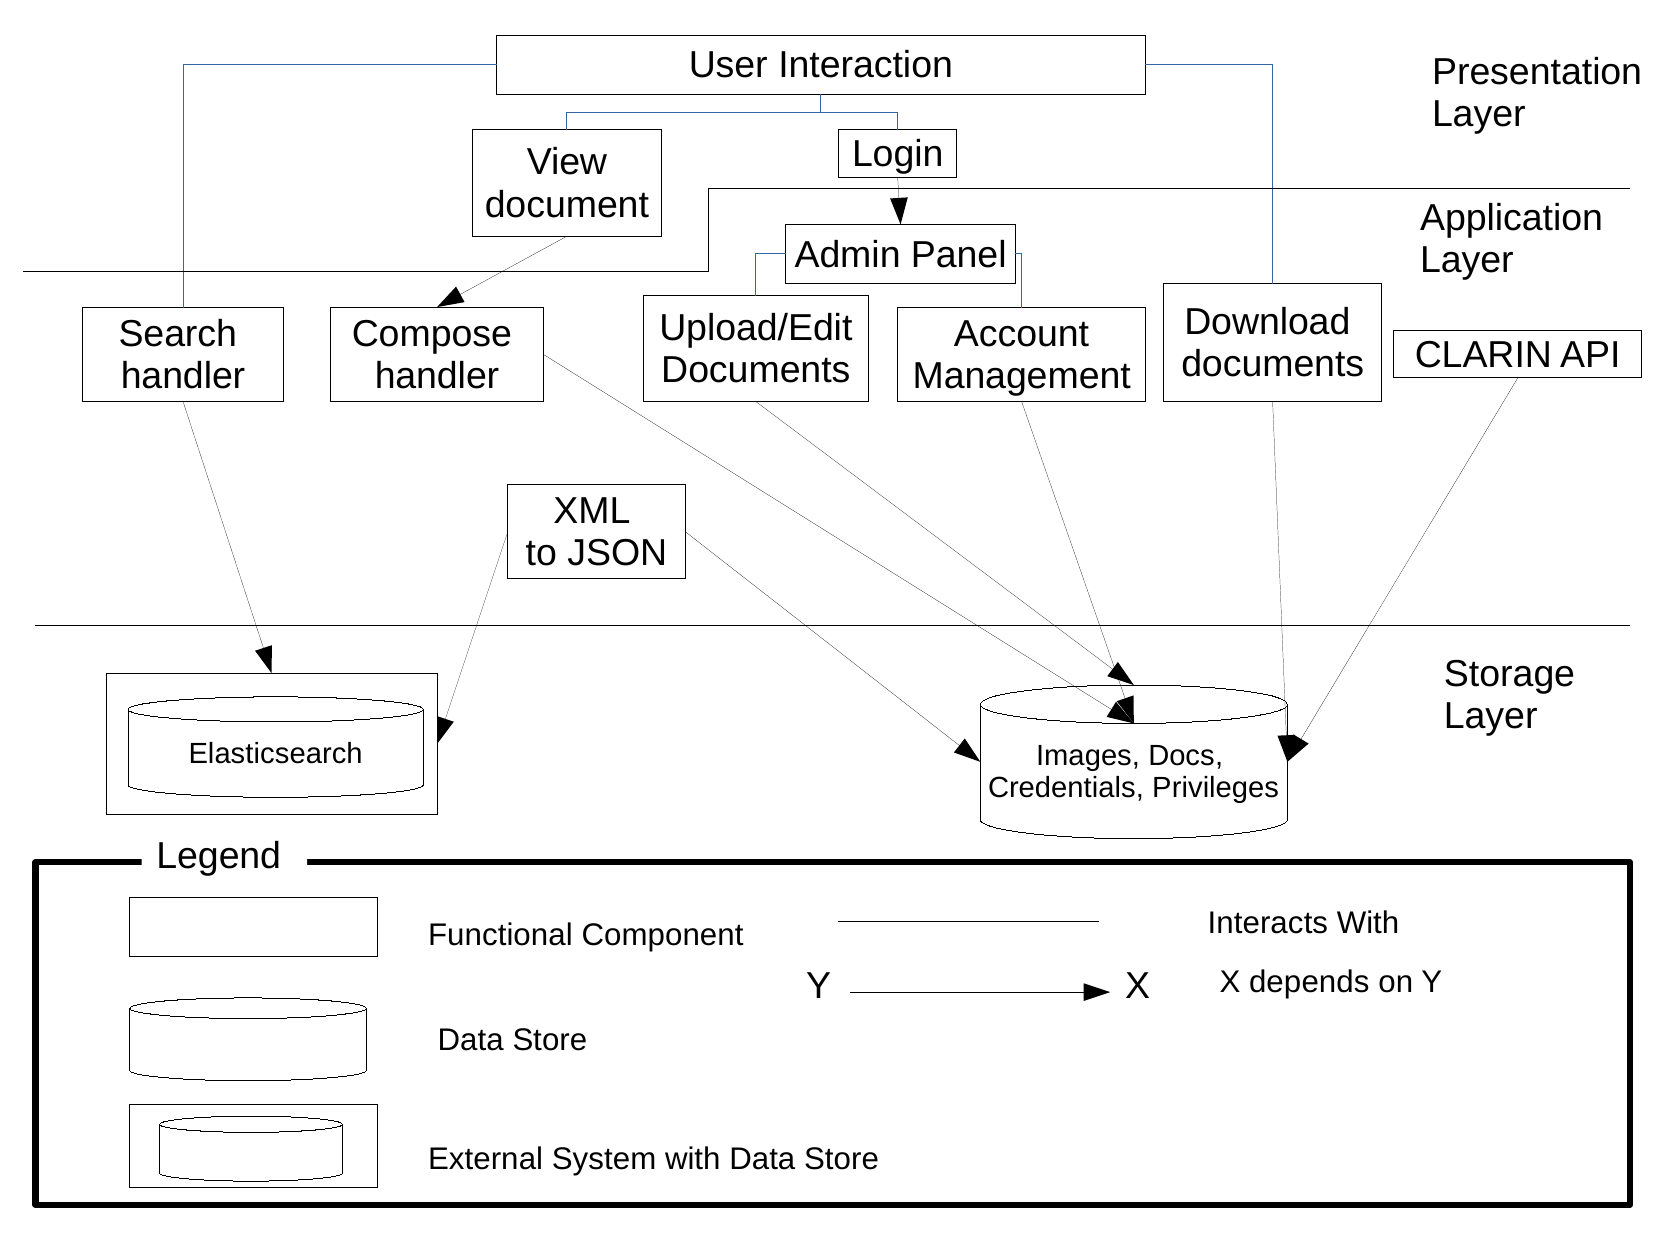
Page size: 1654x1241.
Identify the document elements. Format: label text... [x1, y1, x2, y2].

text_box View document [472, 129, 662, 237]
text_box Search handler [82, 307, 284, 402]
text_box Admin Panel [785, 224, 1016, 284]
text_box Application Layer [1405, 188, 1654, 288]
text_box Elasticsearch [128, 710, 424, 798]
text_box Upload/Edit Documents [643, 295, 869, 402]
text_box Download documents [1163, 283, 1382, 402]
text_box External System with Data Store [413, 1133, 910, 1184]
text_box Storage Layer [1429, 645, 1654, 745]
text_box Images, Docs, Credentials, Privileges [980, 706, 1288, 839]
text_box XML to JSON [507, 484, 686, 579]
text_box [35, 862, 1630, 1205]
text_box Login [838, 129, 957, 178]
text_box Presentation Layer [1417, 42, 1654, 142]
text_box CLARIN API [1393, 330, 1642, 378]
text_box Legend [141, 826, 308, 884]
text_box Compose handler [330, 307, 544, 402]
text_box Account Management [897, 307, 1146, 402]
text_box User Interaction [496, 35, 1146, 95]
